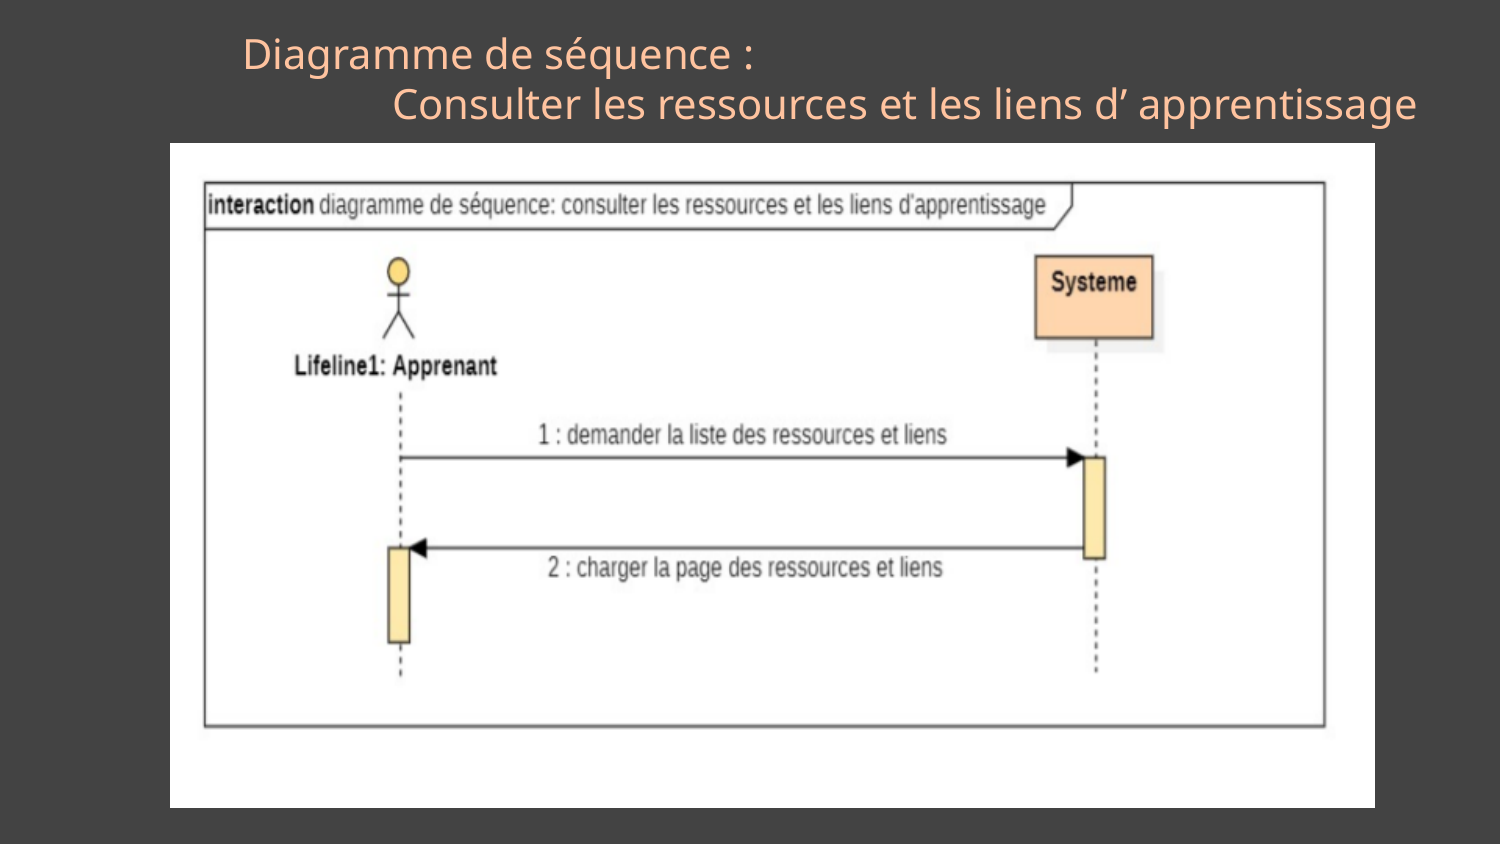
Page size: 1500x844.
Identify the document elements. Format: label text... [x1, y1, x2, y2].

picture [170, 143, 1375, 808]
title Diagramme de séquence : Consulter les ressources et les liens d’ apprentissage [242, 0, 1500, 178]
